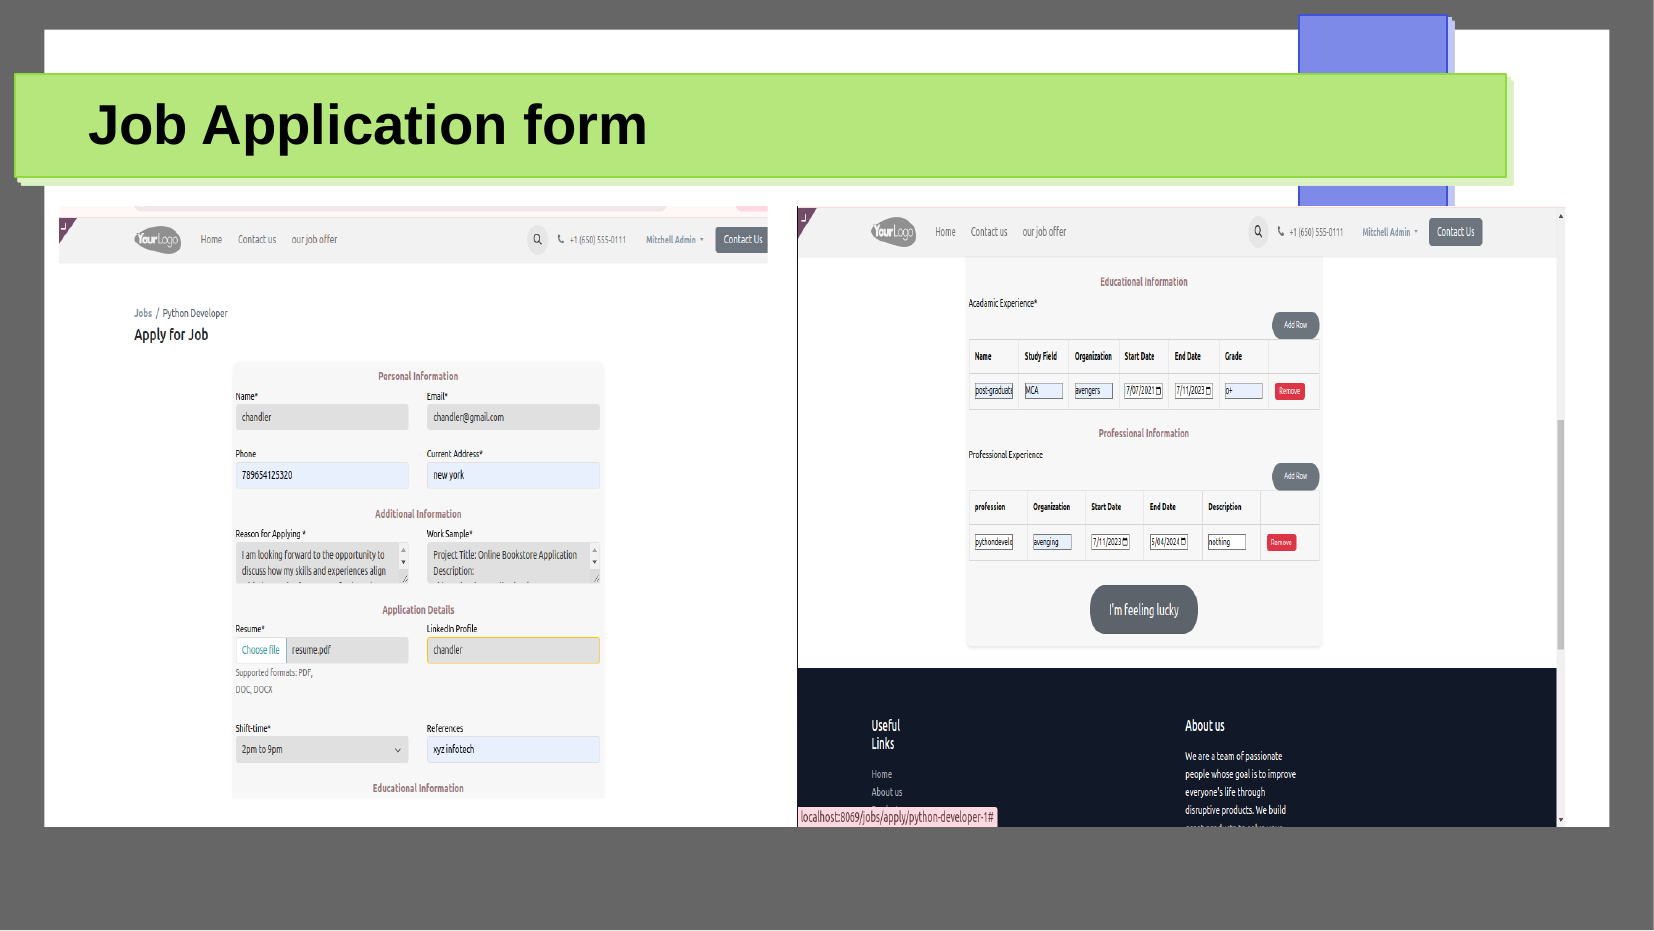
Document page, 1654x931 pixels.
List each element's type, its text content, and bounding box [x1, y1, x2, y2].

title Job Application form [88, 73, 1506, 178]
picture [797, 206, 1565, 827]
picture [59, 206, 768, 798]
